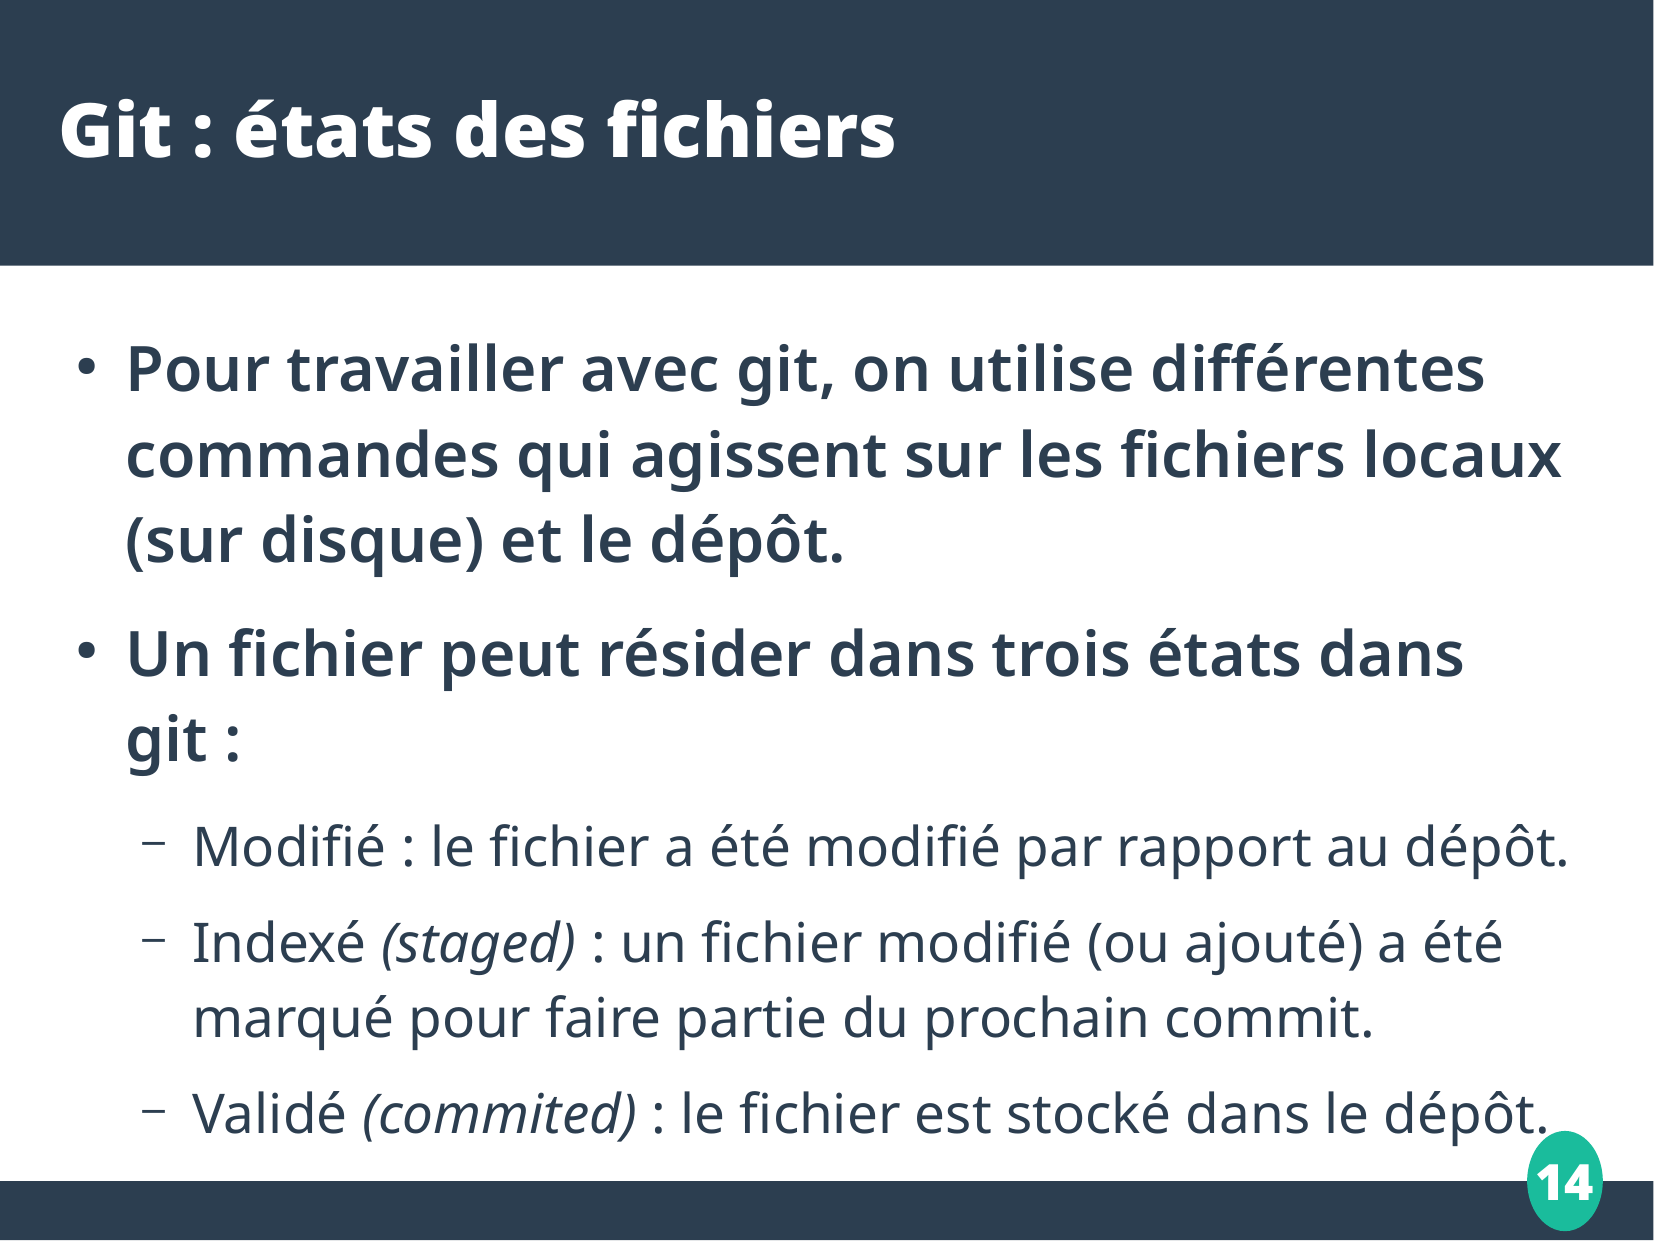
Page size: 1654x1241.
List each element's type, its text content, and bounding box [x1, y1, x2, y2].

title Git : états des fichiers [59, 49, 1595, 207]
list Pour travailler avec git, on utilise différentes commandes qui agissent sur les fichiers locaux (sur disque) et le dépôt. Un fichier peut résider dans trois états dans git : Modifié : le fichier a été modifié par rapport au dépôt. Indexé (staged) : un fichier modifié (ou ajouté) a été marqué pour faire partie du prochain commit. Validé (commited) : le fichier est stocké dans le dépôt. [59, 324, 1595, 1152]
